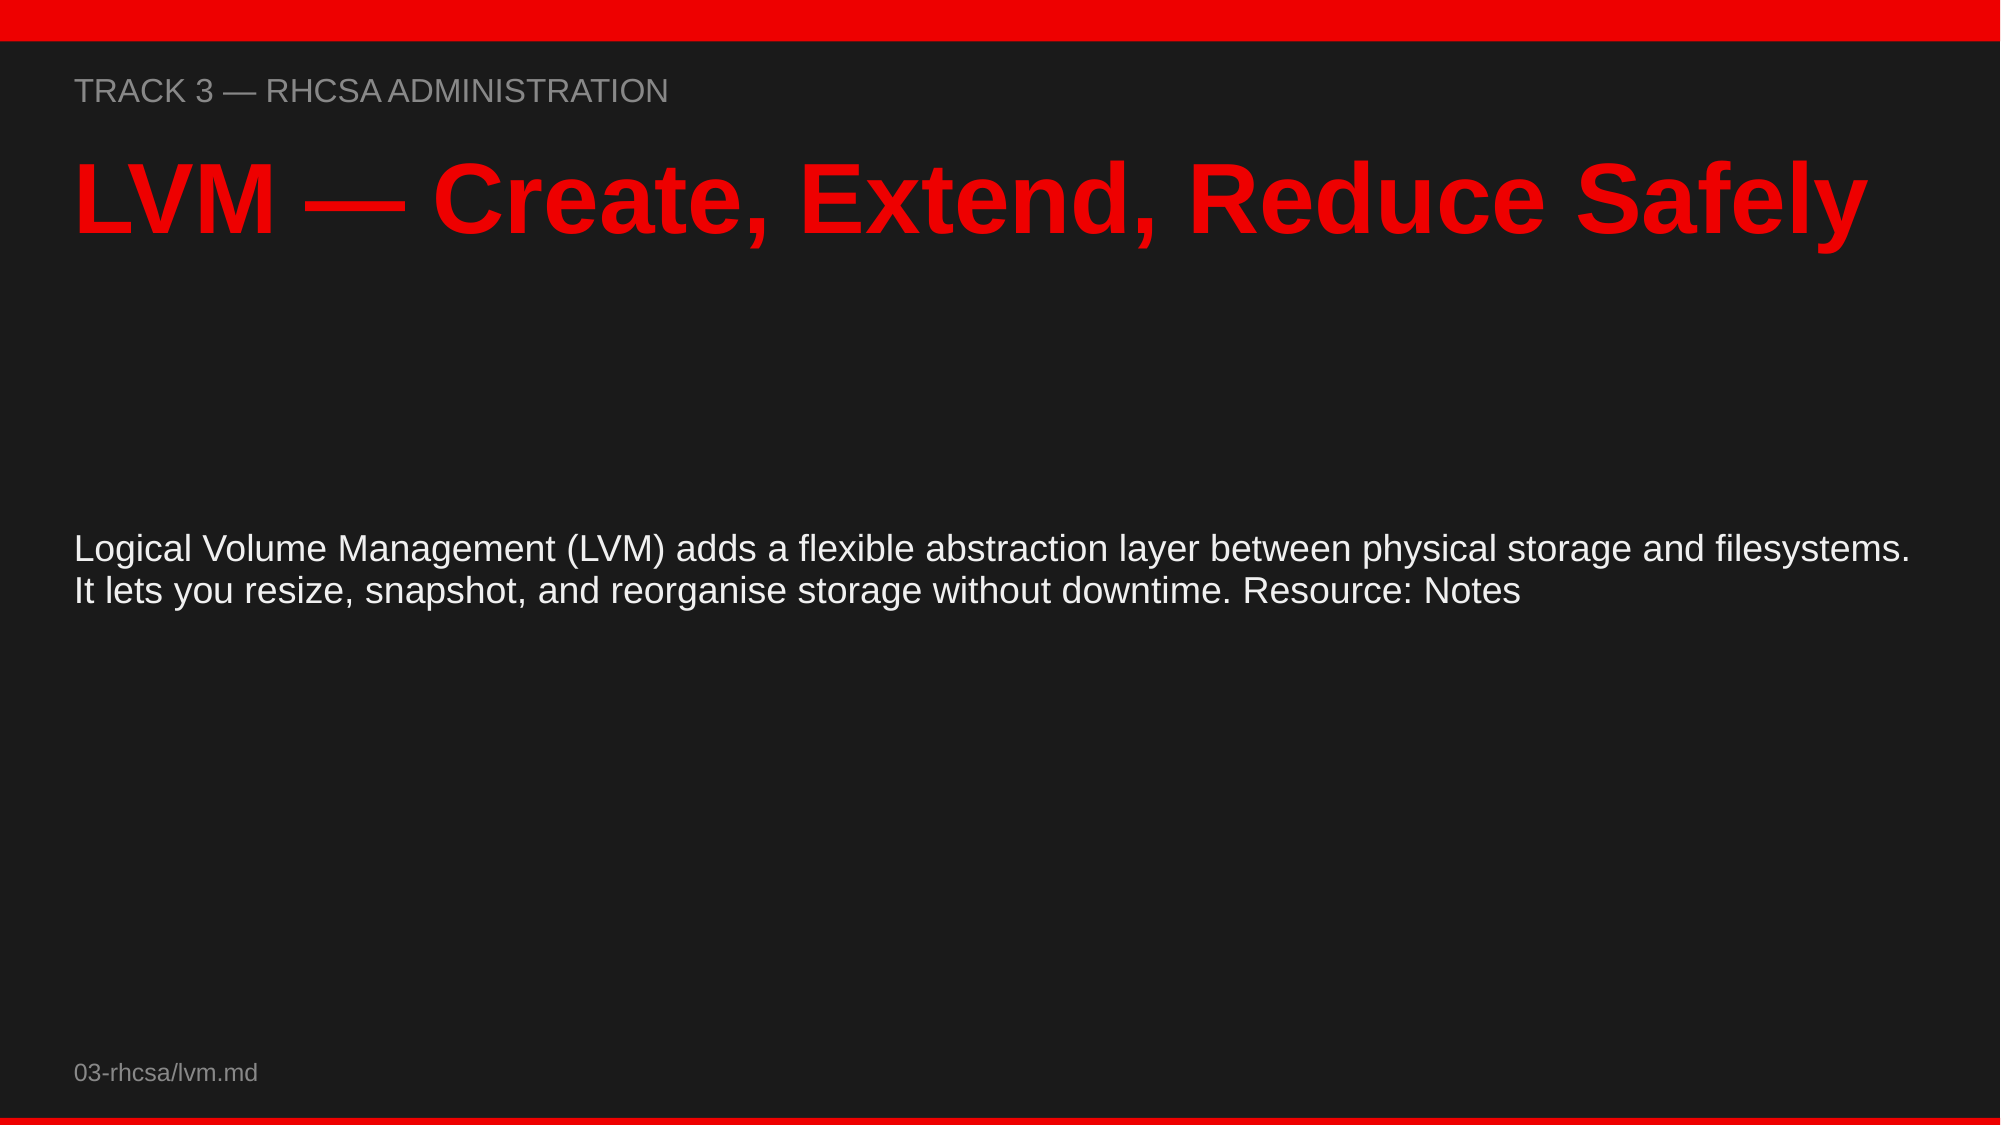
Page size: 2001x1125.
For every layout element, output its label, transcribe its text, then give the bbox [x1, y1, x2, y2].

text_box LVM — Create, Extend, Reduce Safely [59, 135, 1942, 461]
text_box [0, 1117, 2001, 1125]
text_box 03-rhcsa/lvm.md [59, 1051, 1942, 1093]
text_box Logical Volume Management (LVM) adds a flexible abstraction layer between physical storage and filesystems. It lets you resize, snapshot, and reorganise storage without downtime. Resource: Notes [59, 519, 1942, 727]
text_box TRACK 3 — RHCSA ADMINISTRATION [59, 64, 1942, 119]
text_box [0, 0, 2001, 42]
